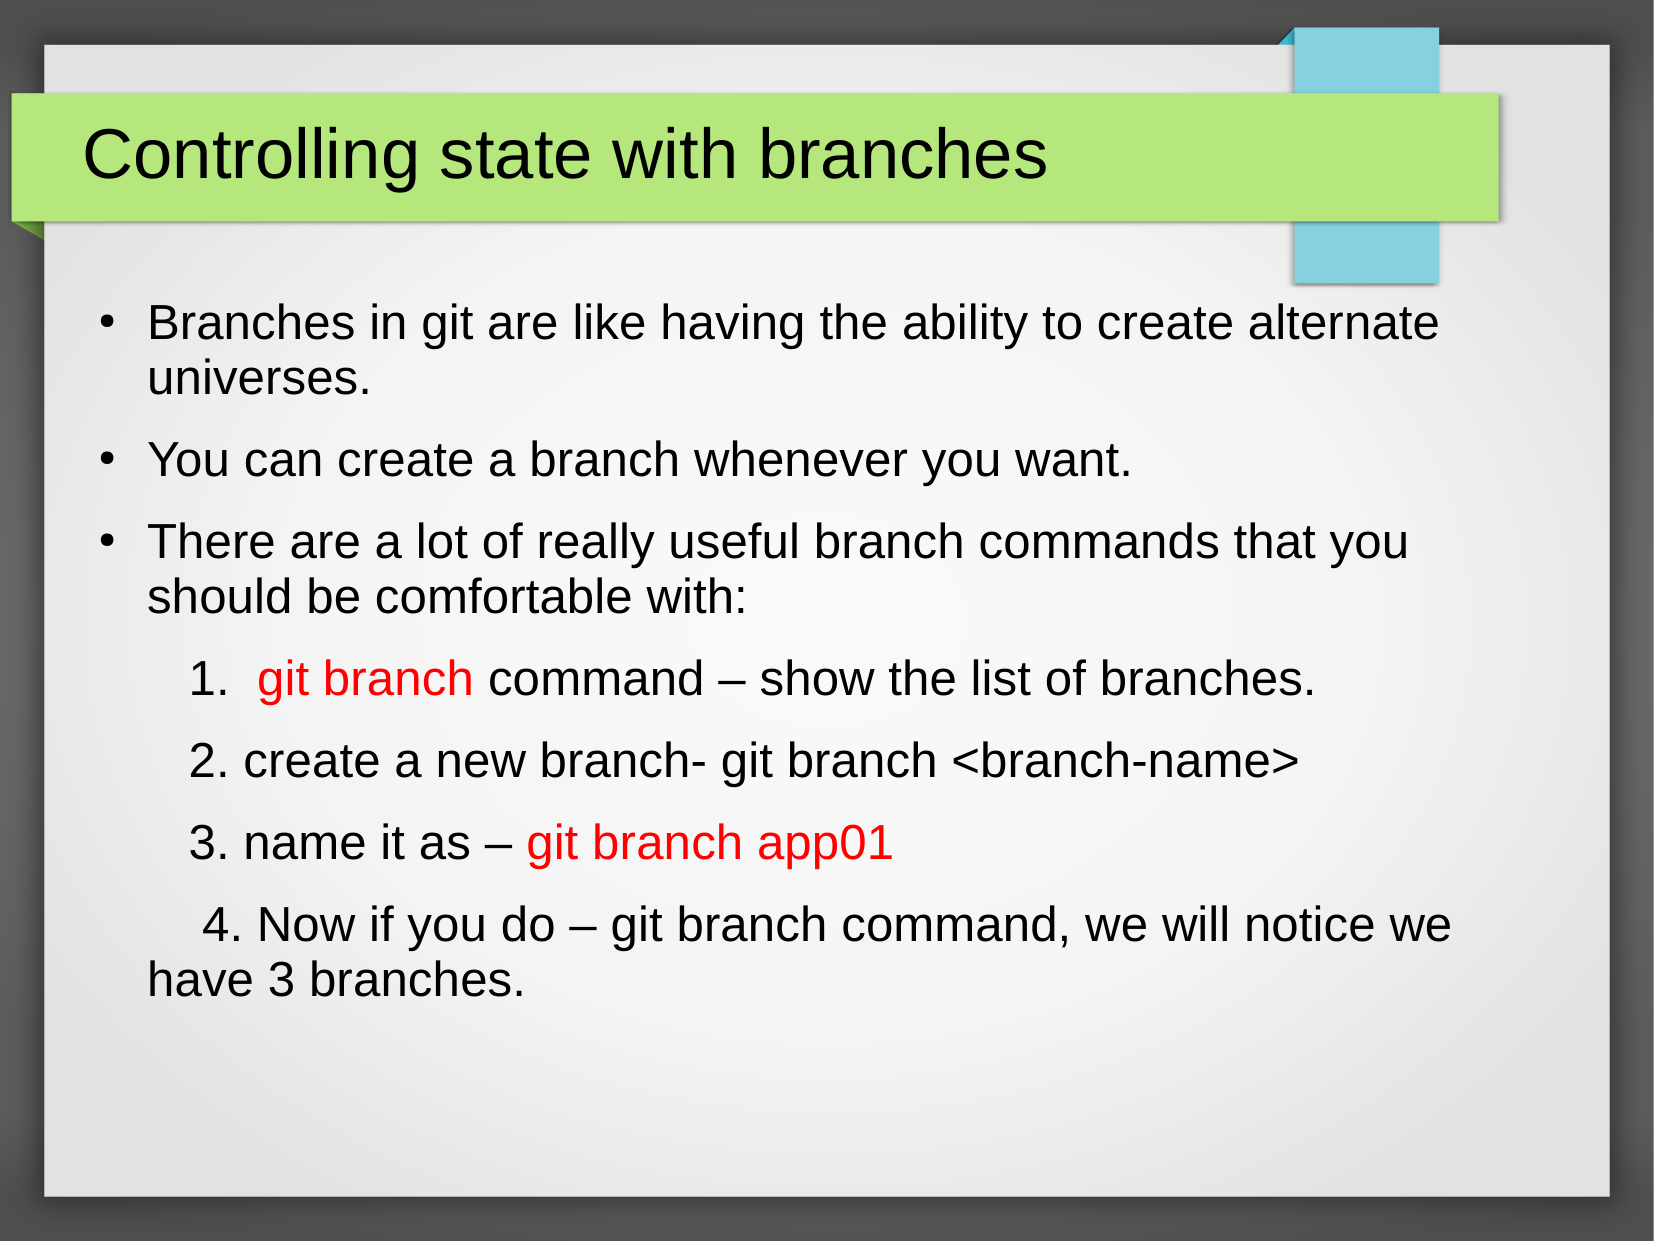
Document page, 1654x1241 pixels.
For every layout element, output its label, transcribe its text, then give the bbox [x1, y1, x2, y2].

list Branches in git are like having the ability to create alternate universes. You can create a branch whenever you want. There are a lot of really useful branch commands that you should be comfortable with: 1. git branch command – show the list of branches. 2. create a new branch- git branch <branch-name> 3. name it as – git branch app01 4. Now if you do – git branch command, we will notice we have 3 branches. [82, 295, 1571, 1015]
title Controlling state with branches [82, 94, 1264, 213]
picture [0, 0, 1654, 1241]
